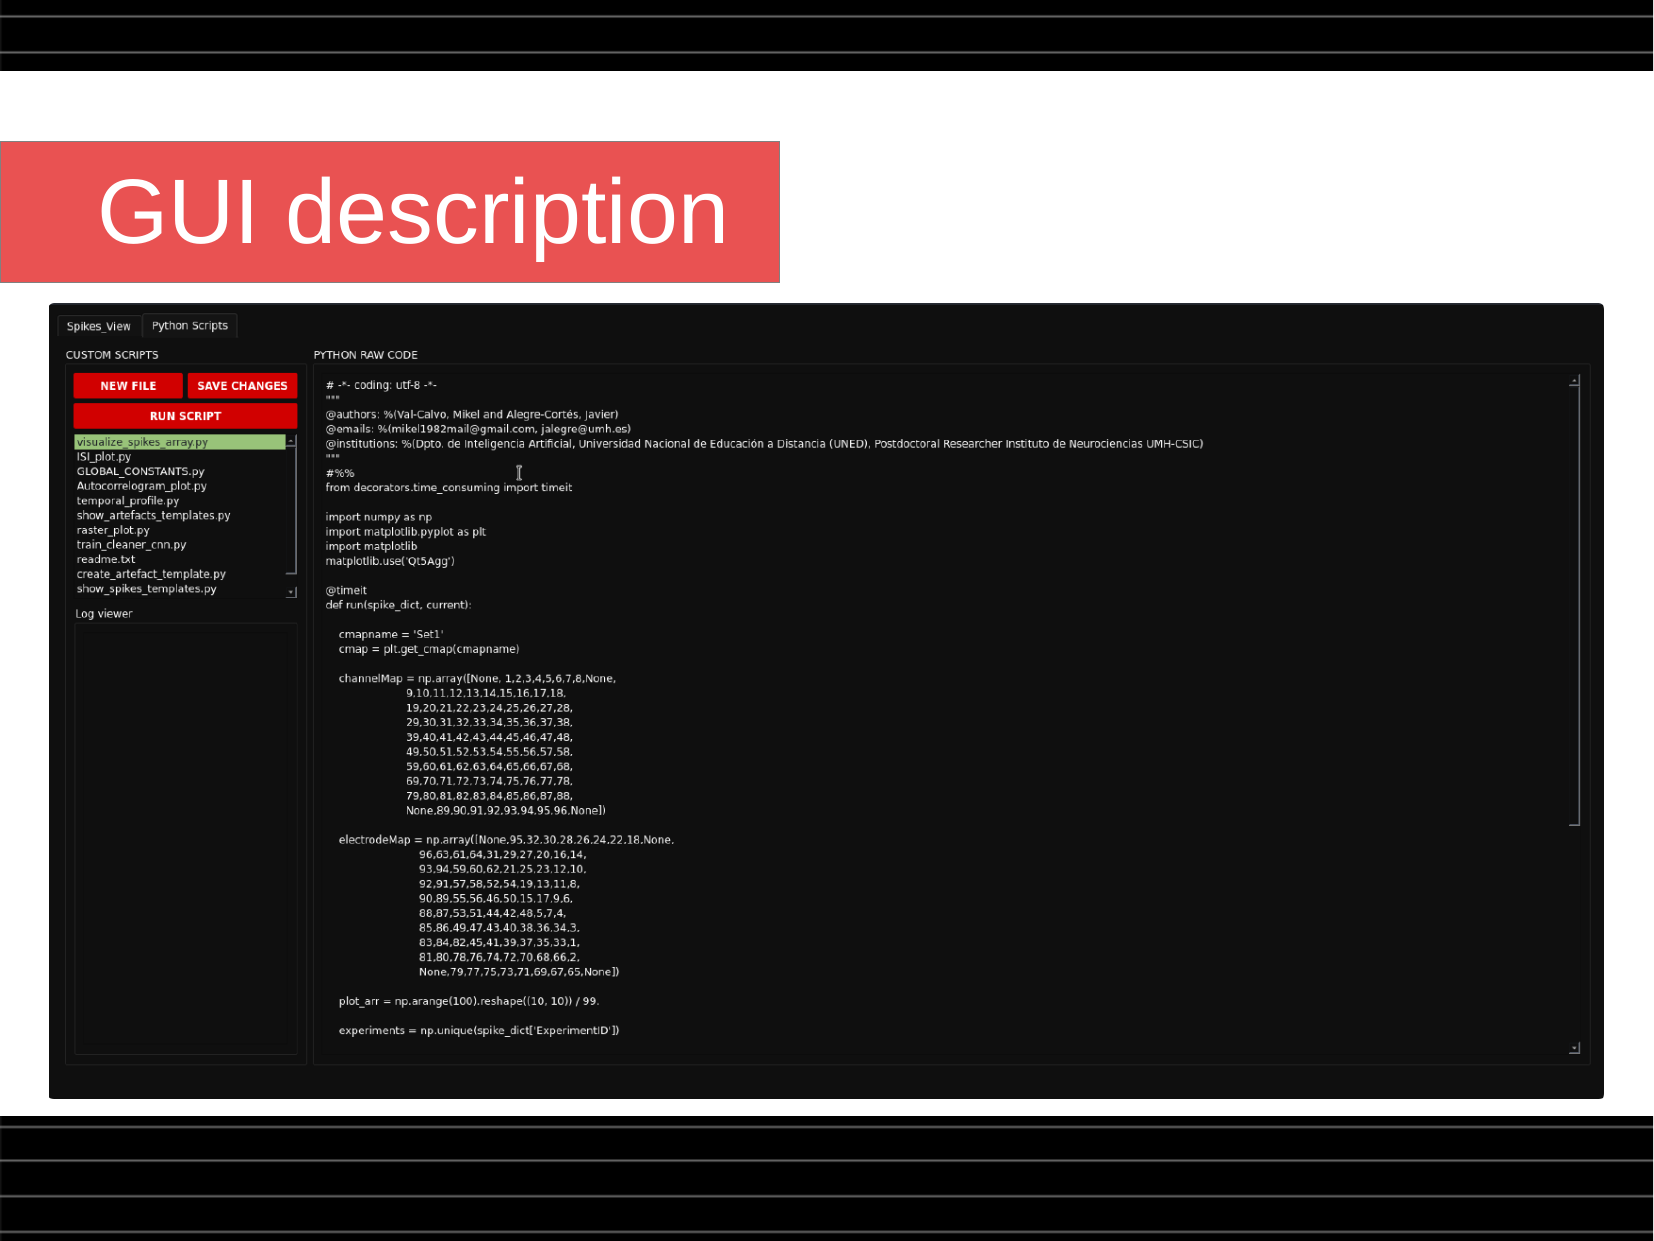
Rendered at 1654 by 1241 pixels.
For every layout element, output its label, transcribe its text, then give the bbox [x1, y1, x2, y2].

text_box GUI description [82, 153, 780, 271]
picture [49, 303, 1604, 1099]
text_box [0, 141, 780, 283]
picture [0, 0, 1654, 71]
picture [0, 1116, 1654, 1241]
